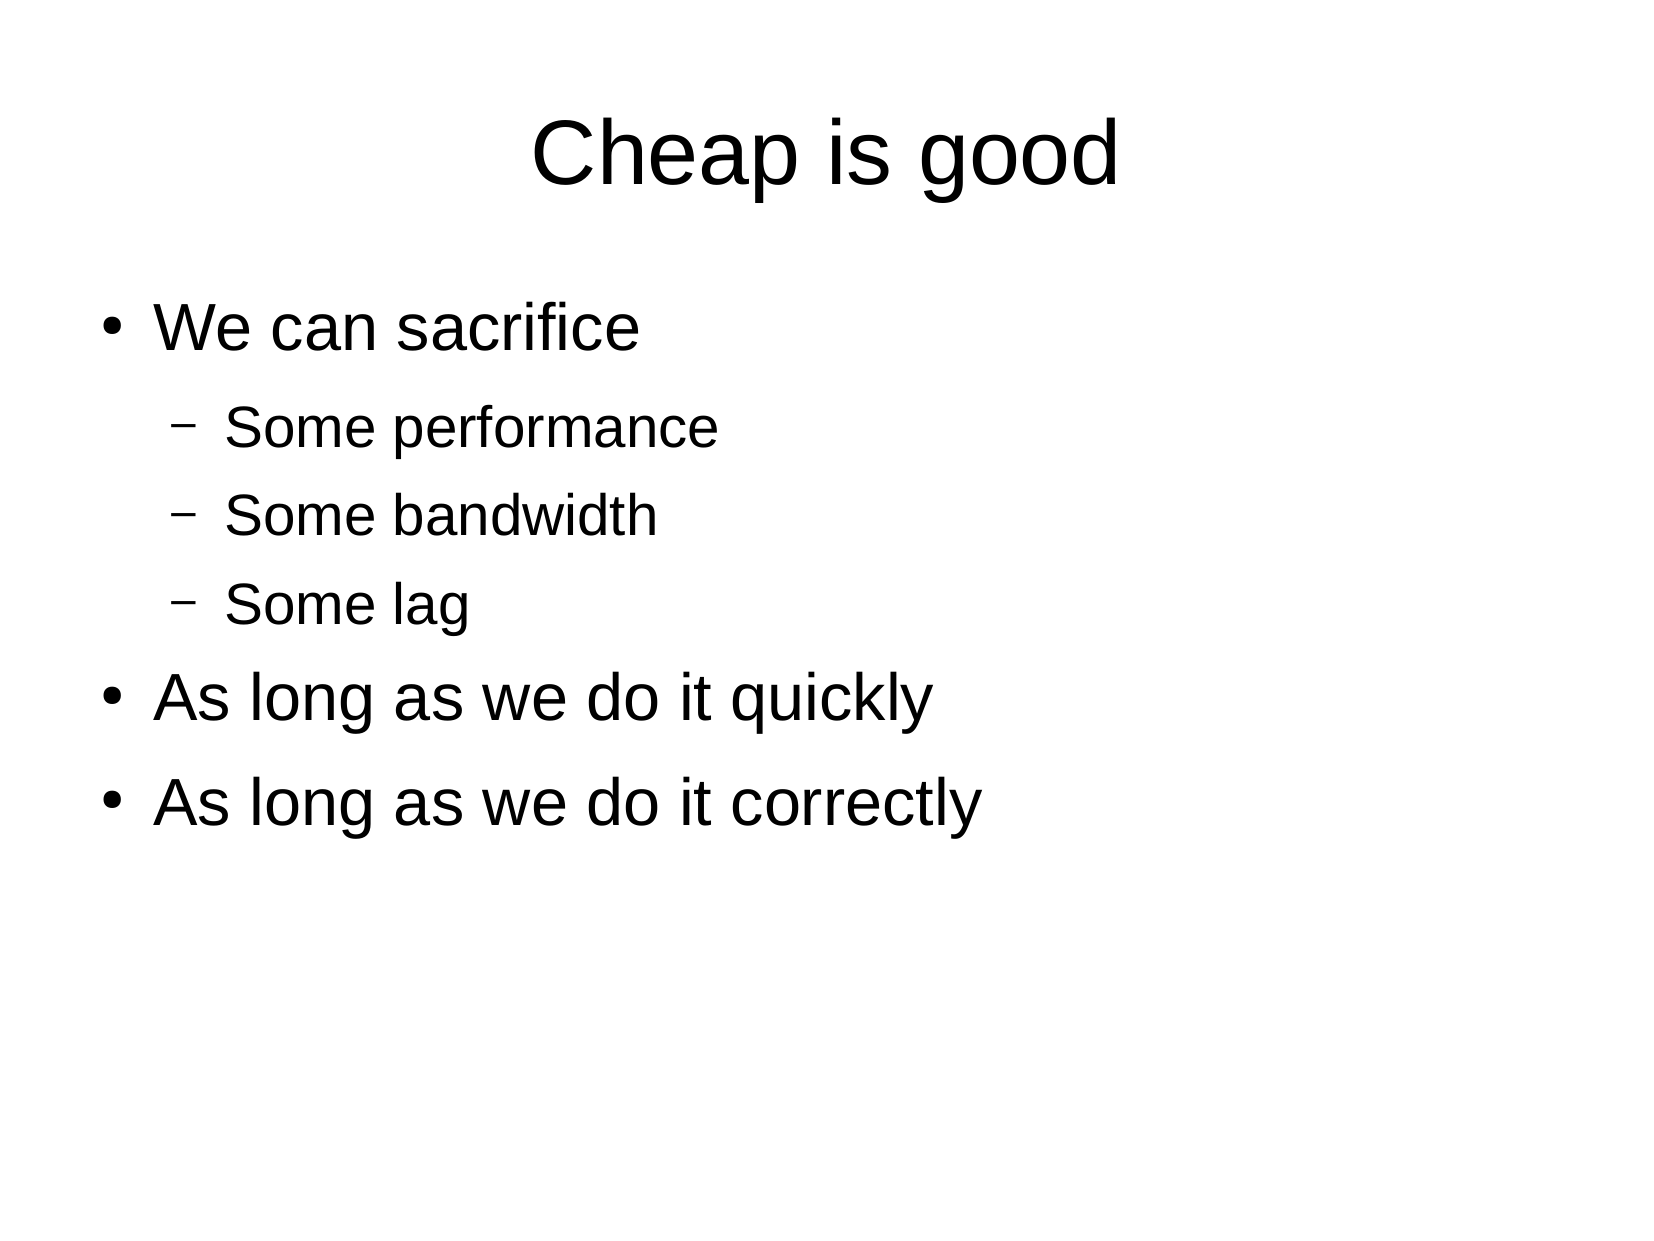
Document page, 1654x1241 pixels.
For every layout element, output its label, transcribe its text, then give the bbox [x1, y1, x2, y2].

list We can sacrifice Some performance Some bandwidth Some lag As long as we do it quickly As long as we do it correctly [82, 290, 1571, 1109]
title Cheap is good [82, 49, 1571, 257]
